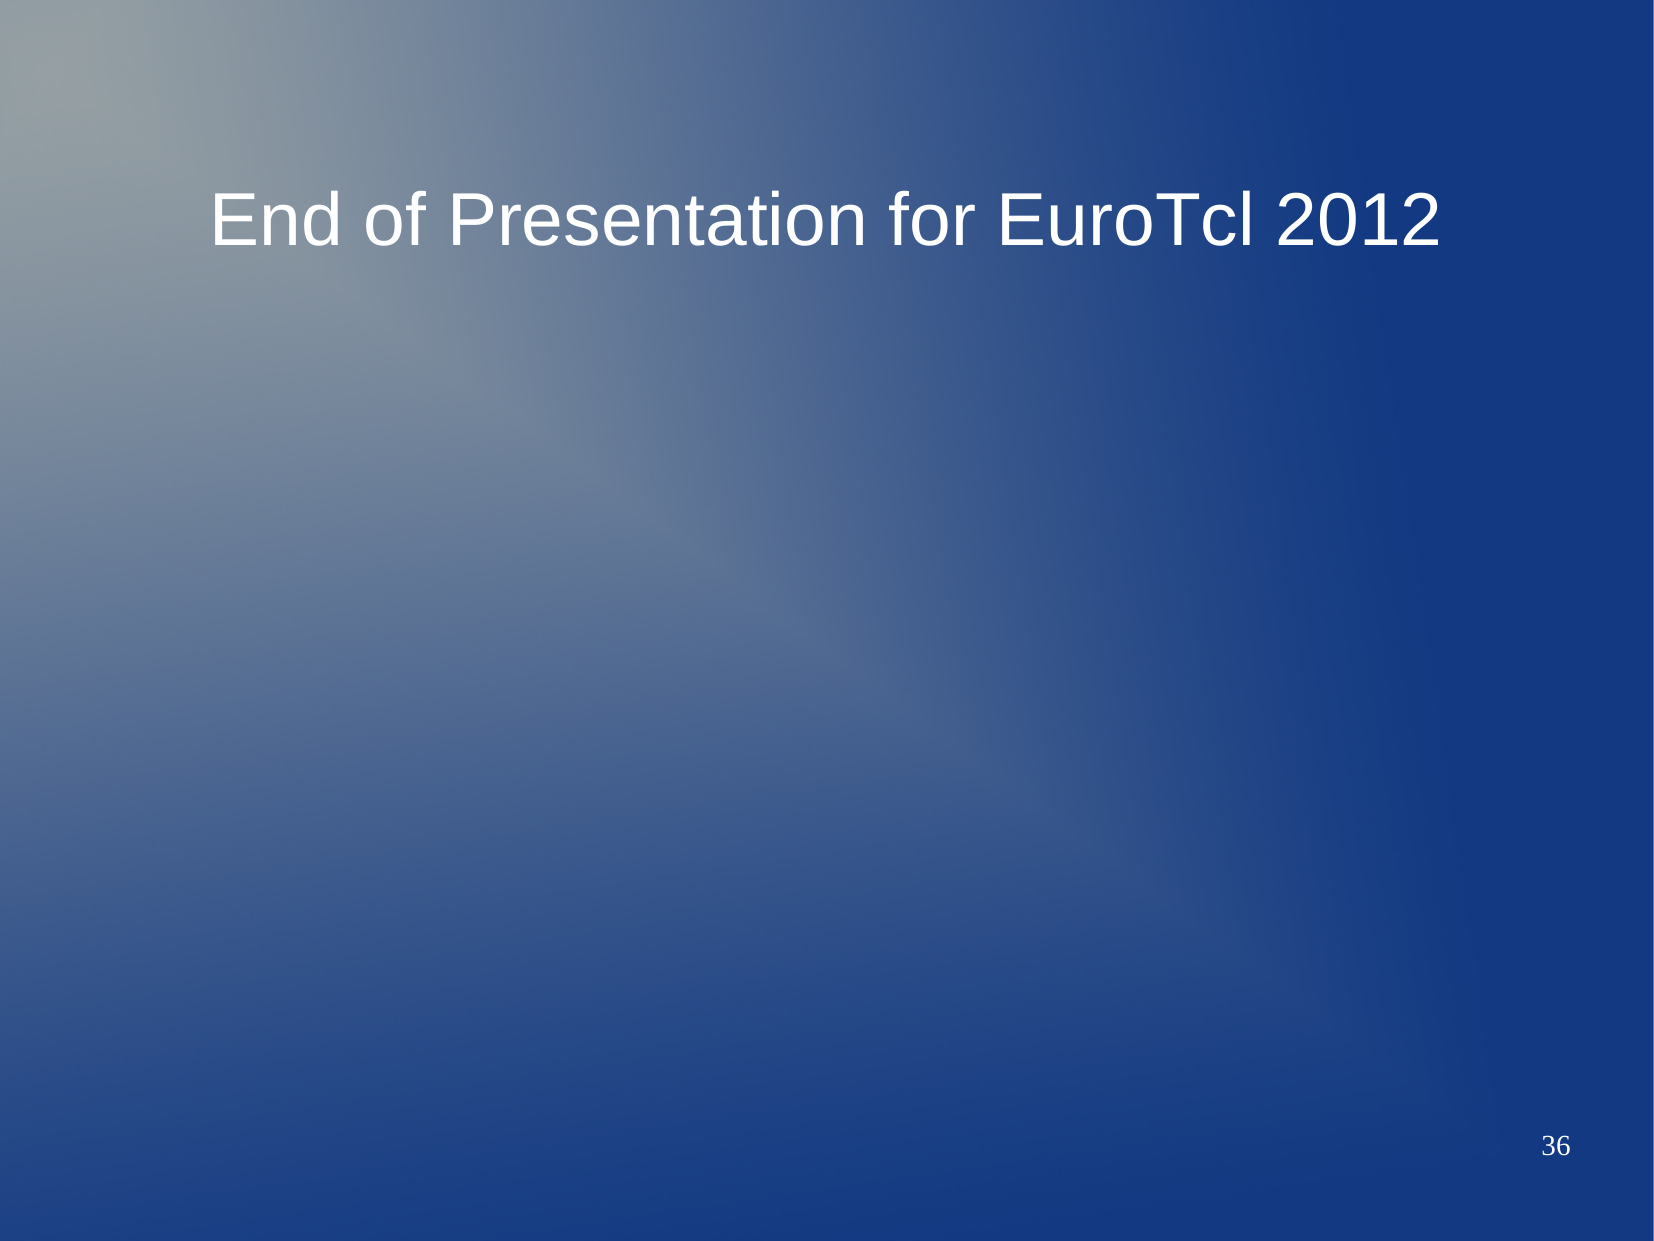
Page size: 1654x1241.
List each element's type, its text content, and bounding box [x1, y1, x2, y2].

picture [0, 0, 1654, 1241]
text_box End of Presentation for EuroTcl 2012 [147, 177, 1506, 262]
